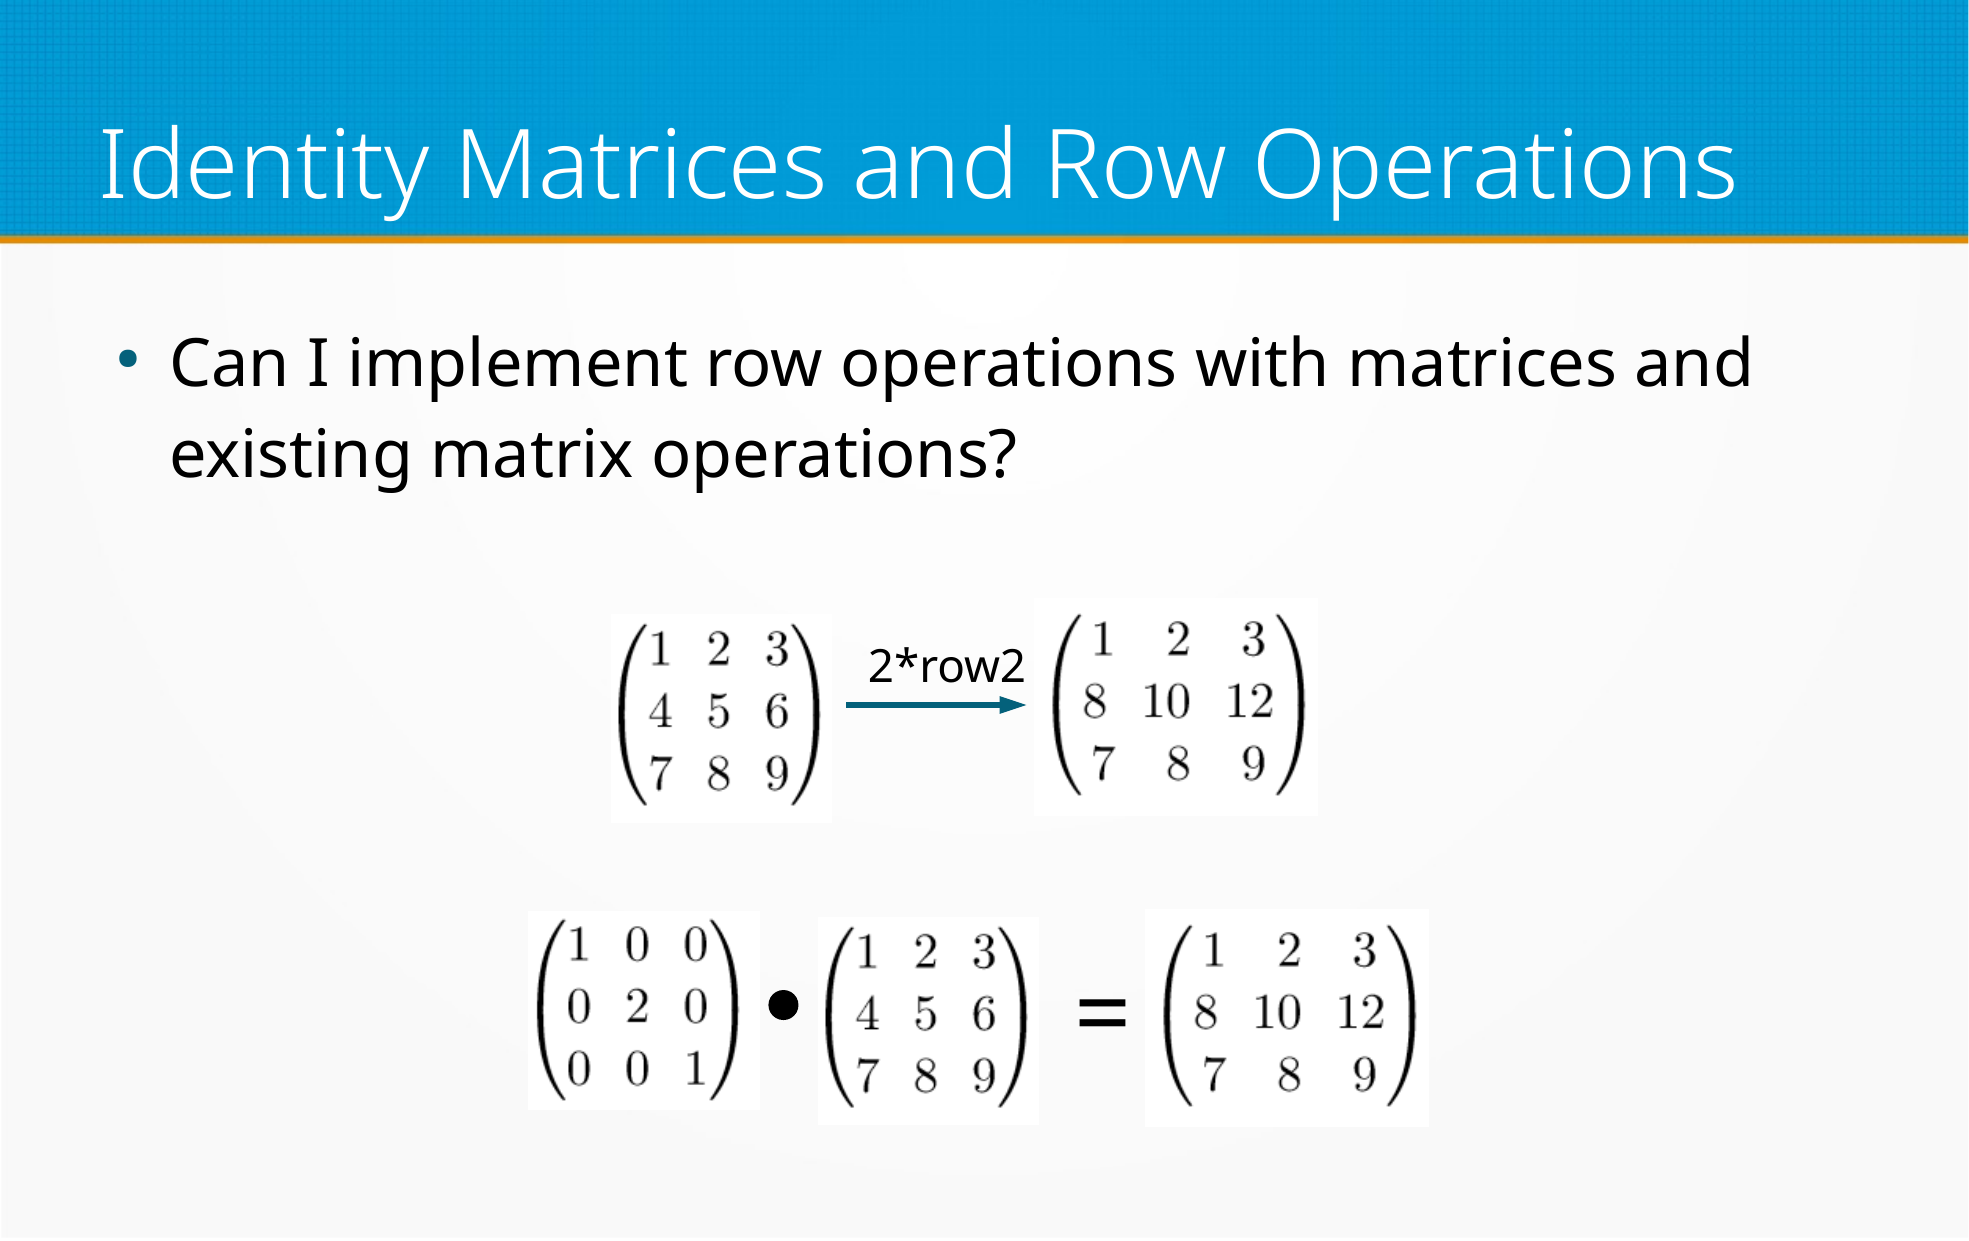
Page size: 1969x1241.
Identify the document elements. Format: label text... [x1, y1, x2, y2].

list Can I implement row operations with matrices and existing matrix operations? [98, 315, 1861, 511]
text_box [768, 990, 799, 1021]
text_box 2*row2 [862, 630, 1012, 700]
text_box = [1068, 941, 1131, 1079]
picture [0, 233, 1969, 1241]
title Identity Matrices and Row Operations [98, 19, 1870, 227]
